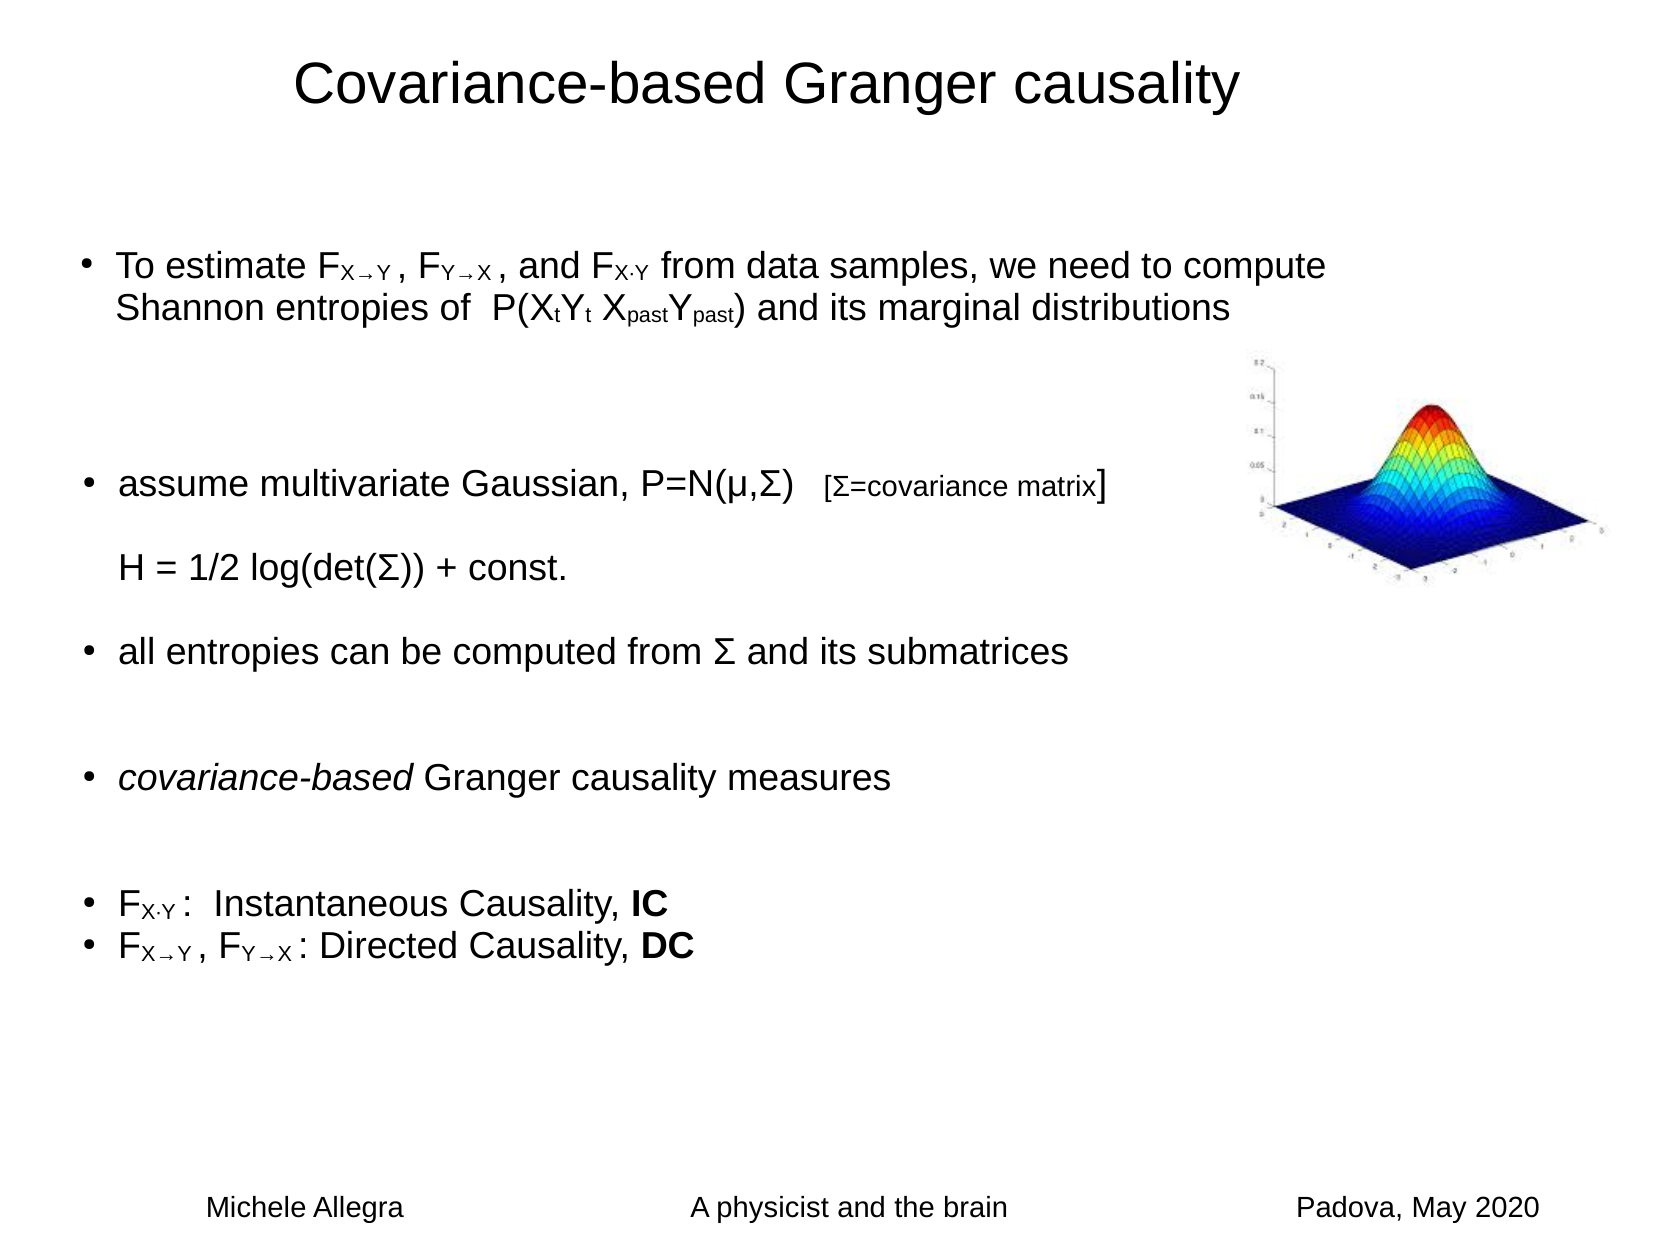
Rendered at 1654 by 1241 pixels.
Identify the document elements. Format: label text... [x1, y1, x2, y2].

title Covariance-based Granger causality [141, 32, 1394, 136]
title Michele Allegra A physicist and the brain Padova, May 2020 [130, 1169, 1619, 1241]
text_box To estimate FX→Y , FY→X , and FX∙Y from data samples, we need to compute Shannon entropies of P(XtYt XpastYpast) and its marginal distributions [80, 210, 1340, 362]
picture [1222, 299, 1628, 603]
text_box assume multivariate Gaussian, P=N(μ,Σ) [Σ=covariance matrix] H = 1/2 log(det(Σ)) + const. all entropies can be computed from Σ and its submatrices covariance-based Granger causality measures FX∙Y : Instantaneous Causality, IC FX→Y , FY→X : Directed Causality, DC [82, 366, 1595, 1022]
